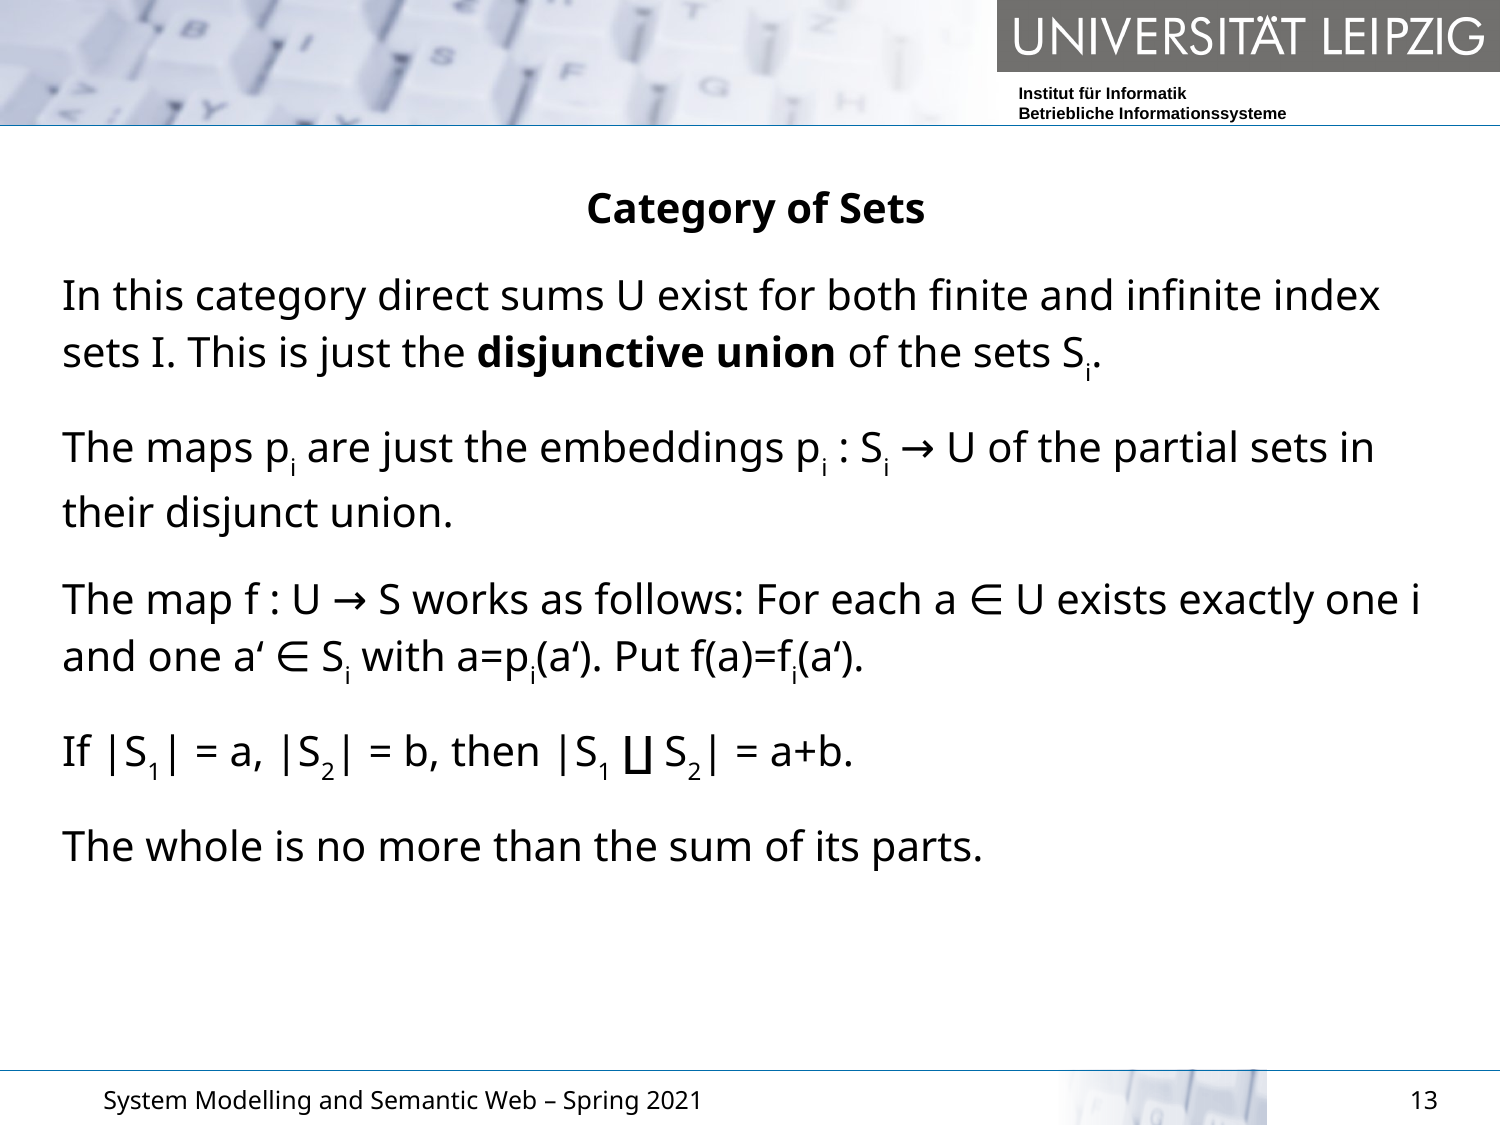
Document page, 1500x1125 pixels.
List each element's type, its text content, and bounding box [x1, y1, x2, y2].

picture [1057, 1071, 1267, 1125]
list Category of Sets In this category direct sums U exist for both finite and infinite index sets I. This is just the disjunctive union of the sets Si. The maps pi are just the embeddings pi : Si → U of the partial sets in their disjunct union. The map f : U → S works as follows: For each a ∈ U exists exactly one i and one a‘ ∈ Si with a=pi(a‘). Put f(a)=fi(a‘). If |S1| = a, |S2| = b, then |S1 ∐ S2| = a+b. The whole is no more than the sum of its parts. [47, 171, 1465, 948]
picture [0, 0, 1500, 125]
